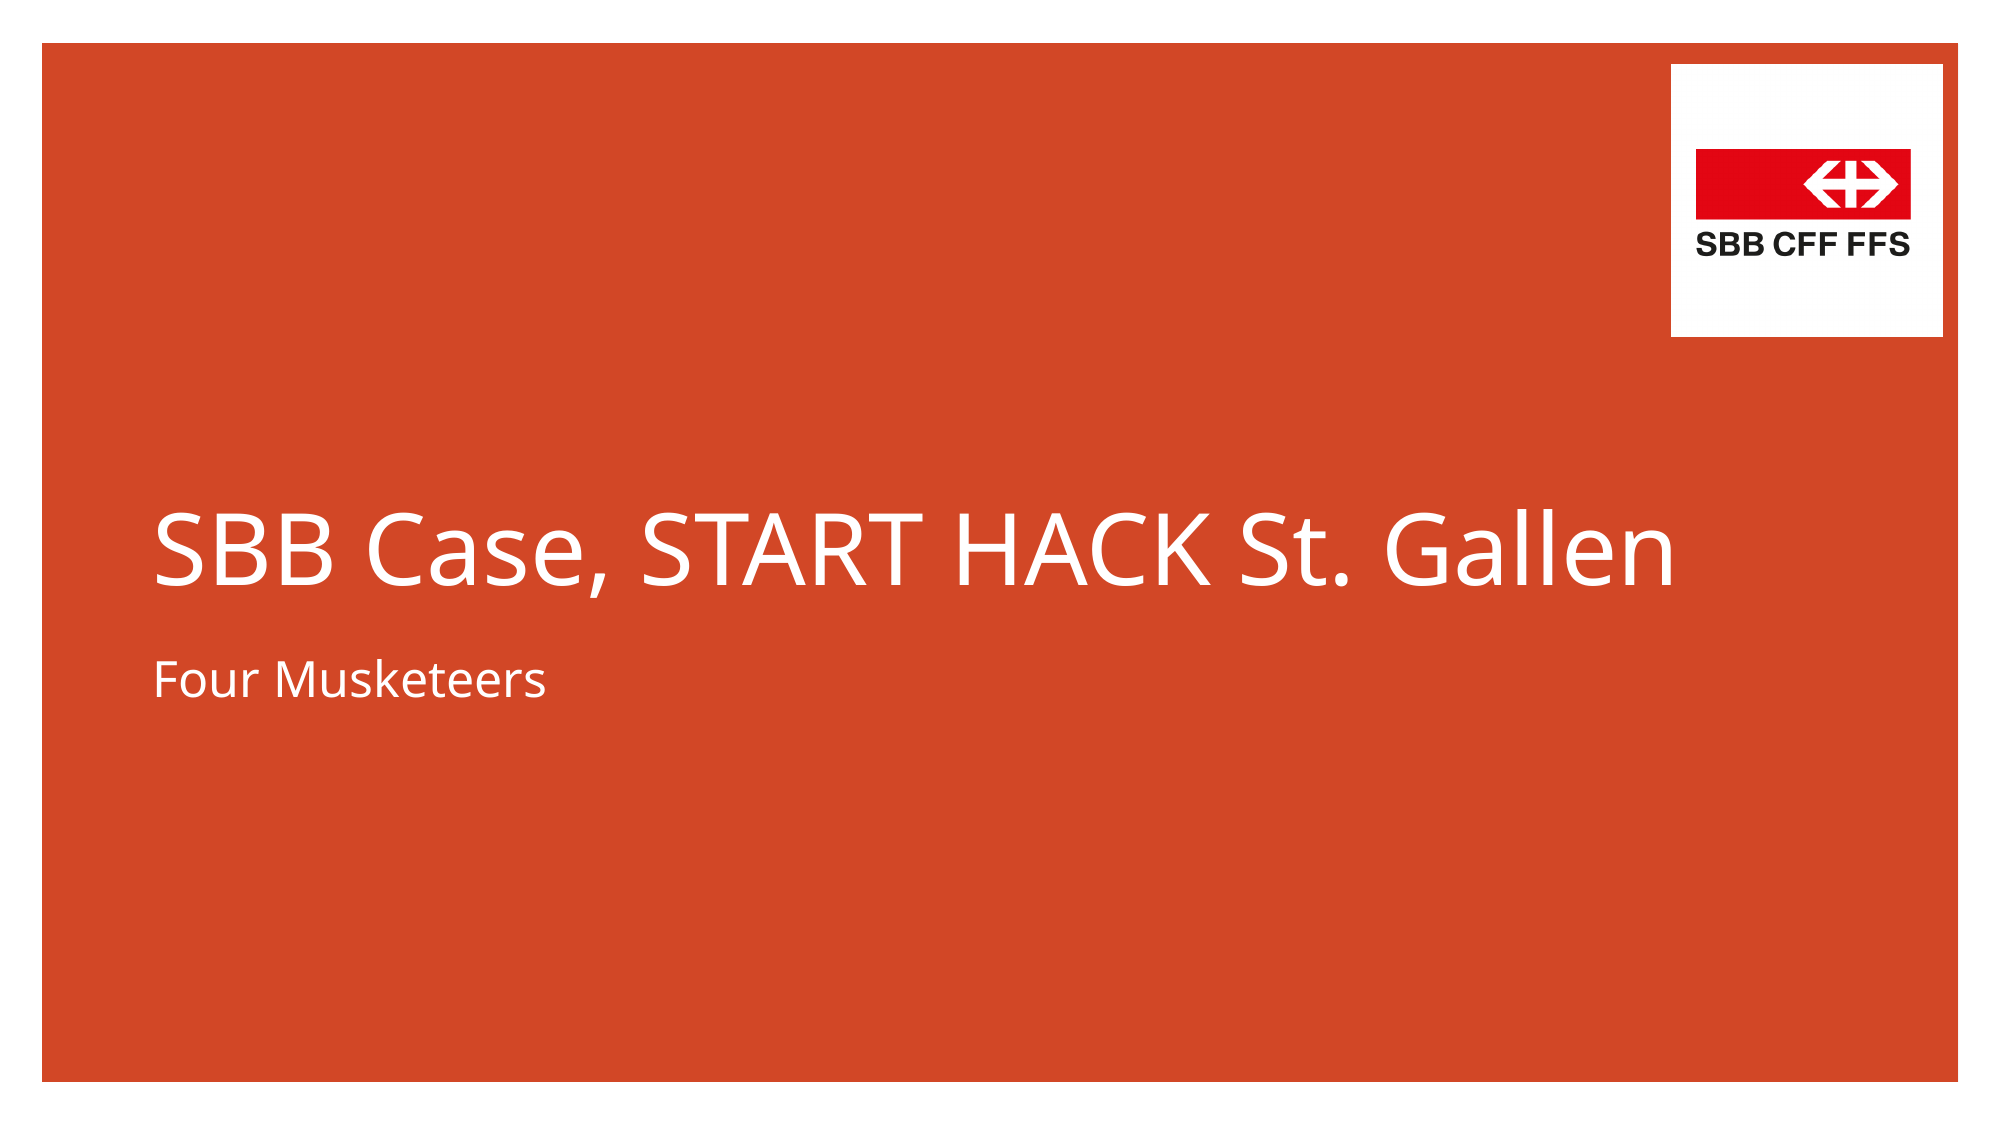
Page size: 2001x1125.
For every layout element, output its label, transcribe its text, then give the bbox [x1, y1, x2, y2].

title SBB Case, START HACK St. Gallen [137, 350, 1863, 743]
subtitle Four Musketeers [137, 602, 1710, 789]
picture [1671, 64, 1943, 337]
